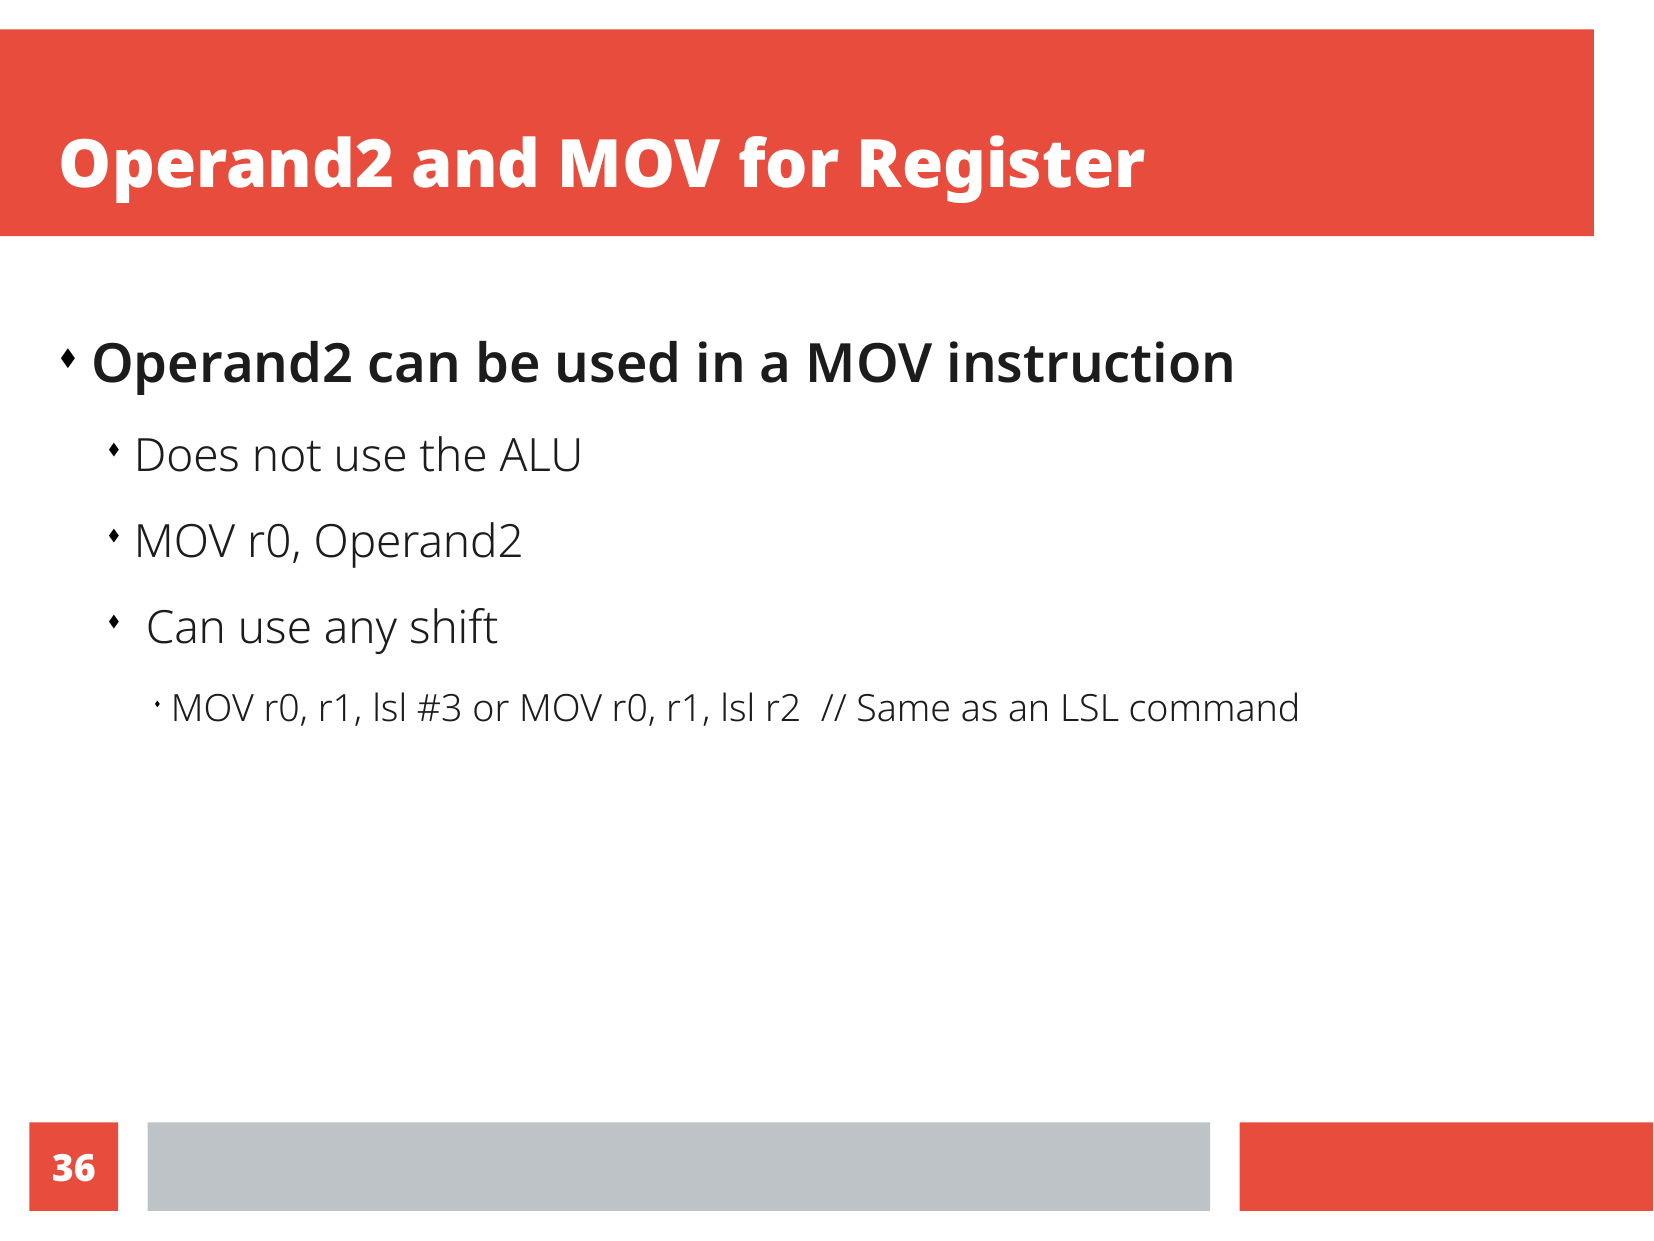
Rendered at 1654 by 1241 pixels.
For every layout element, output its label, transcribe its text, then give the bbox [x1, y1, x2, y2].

list Operand2 can be used in a MOV instruction Does not use the ALU MOV r0, Operand2 Can use any shift MOV r0, r1, lsl #3 or MOV r0, r1, lsl r2 // Same as an LSL command [58, 324, 1565, 1093]
title Operand2 and MOV for Register [58, 59, 1594, 207]
